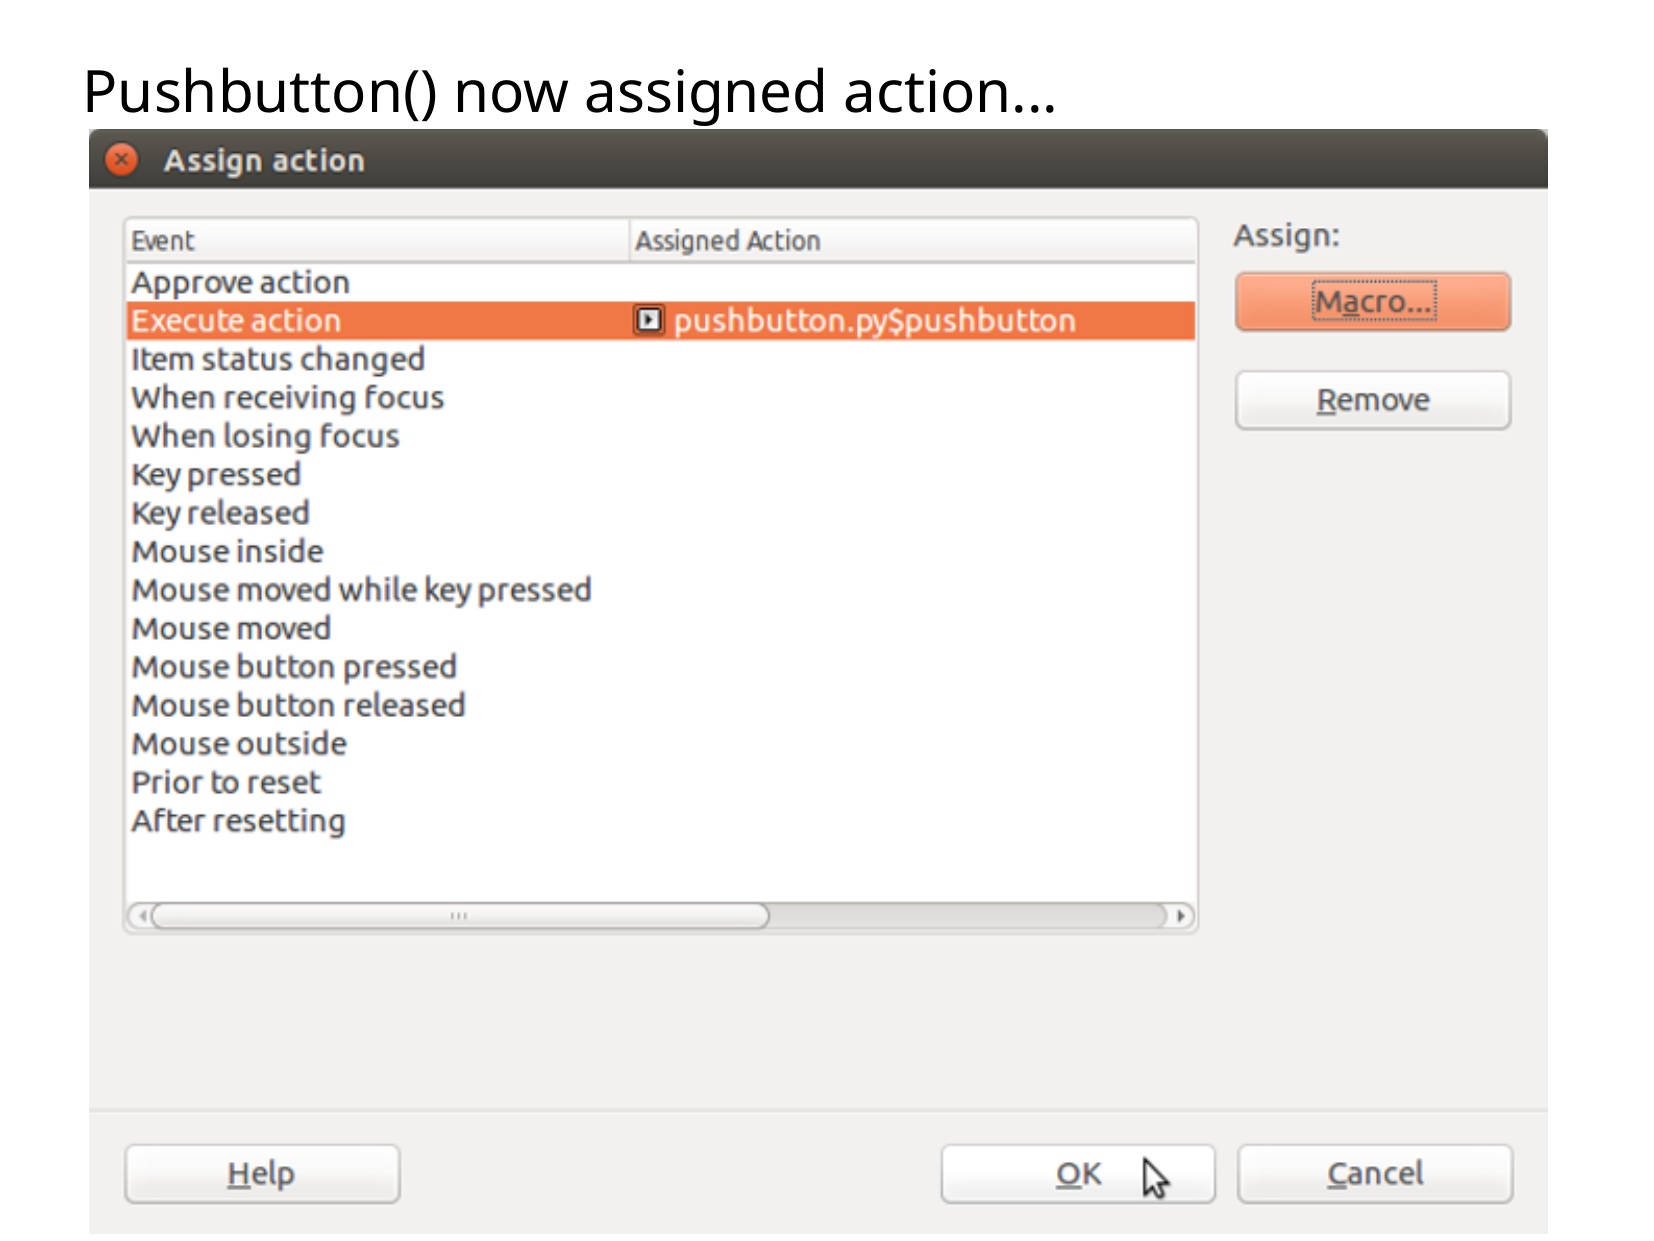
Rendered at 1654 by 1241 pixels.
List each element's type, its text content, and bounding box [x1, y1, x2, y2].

title Pushbutton() now assigned action... [82, 49, 1571, 130]
picture [89, 129, 1548, 1234]
